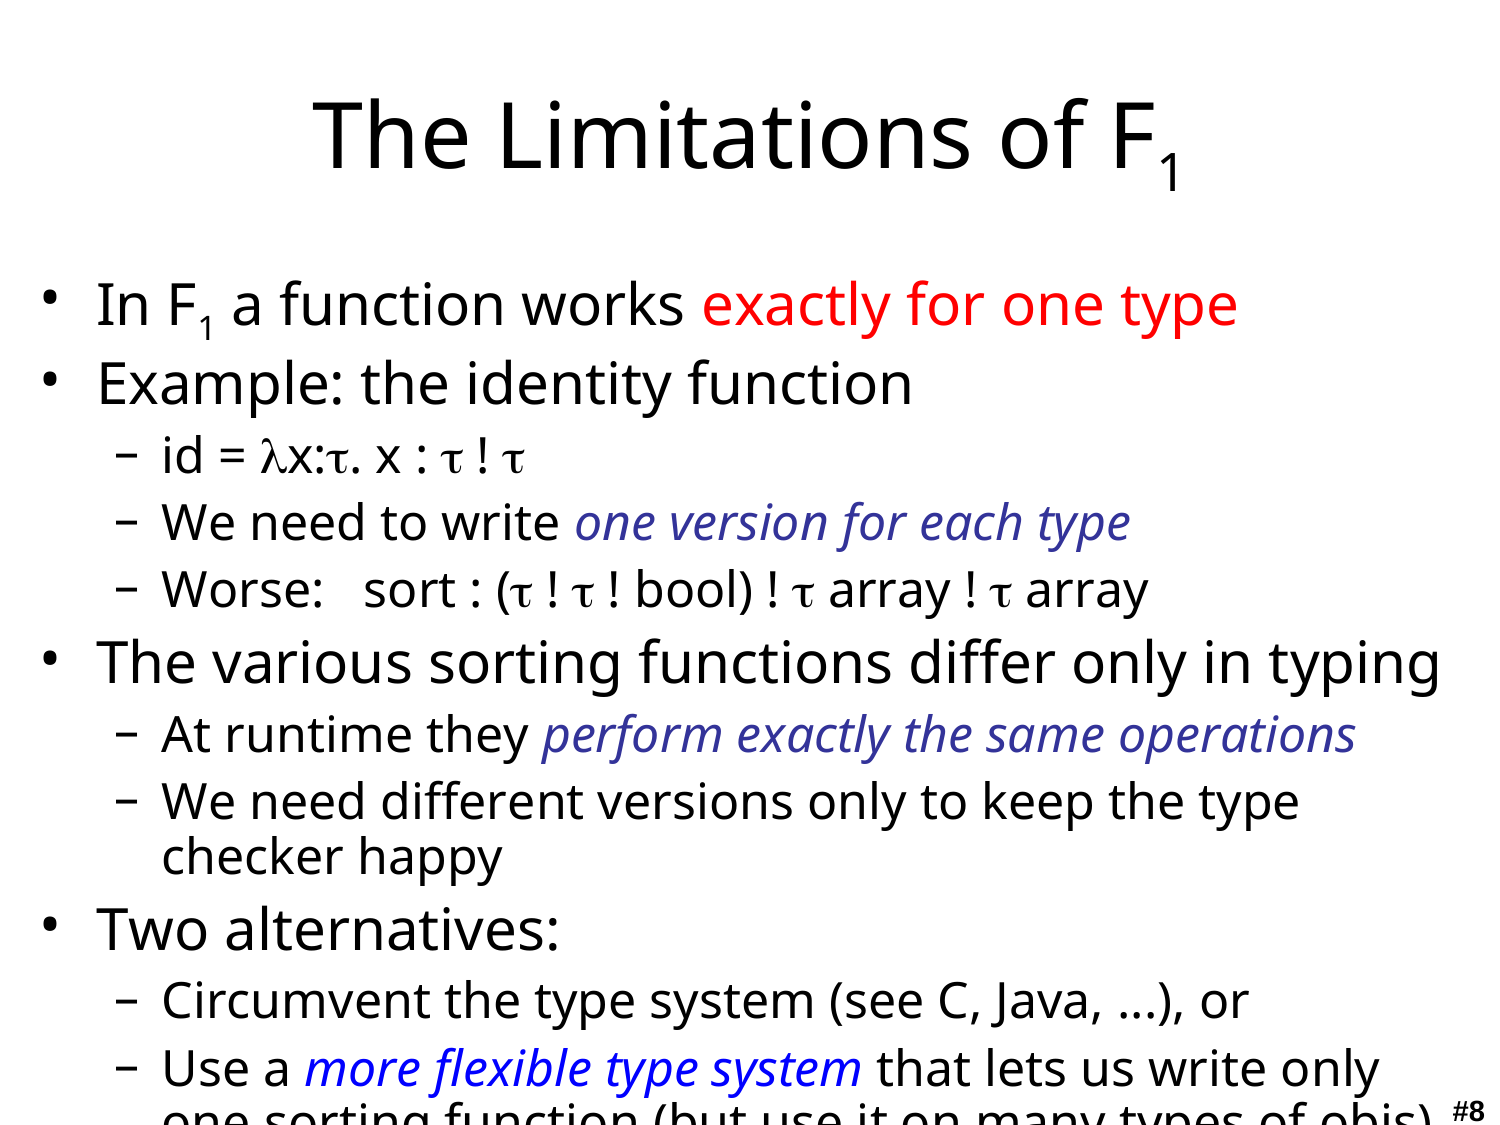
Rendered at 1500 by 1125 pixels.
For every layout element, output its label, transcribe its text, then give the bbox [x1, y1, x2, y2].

title The Limitations of F1 [24, 45, 1476, 233]
list In F1 a function works exactly for one type Example: the identity function id = x:. x :  !  We need to write one version for each type Worse: sort : ( !  ! bool) !  array !  array The various sorting functions differ only in typing At runtime they perform exactly the same operations We need different versions only to keep the type checker happy Two alternatives: Circumvent the type system (see C, Java, ...), or Use a more flexible type system that lets us write only one sorting function (but use it on many types of objs) [24, 262, 1476, 1101]
